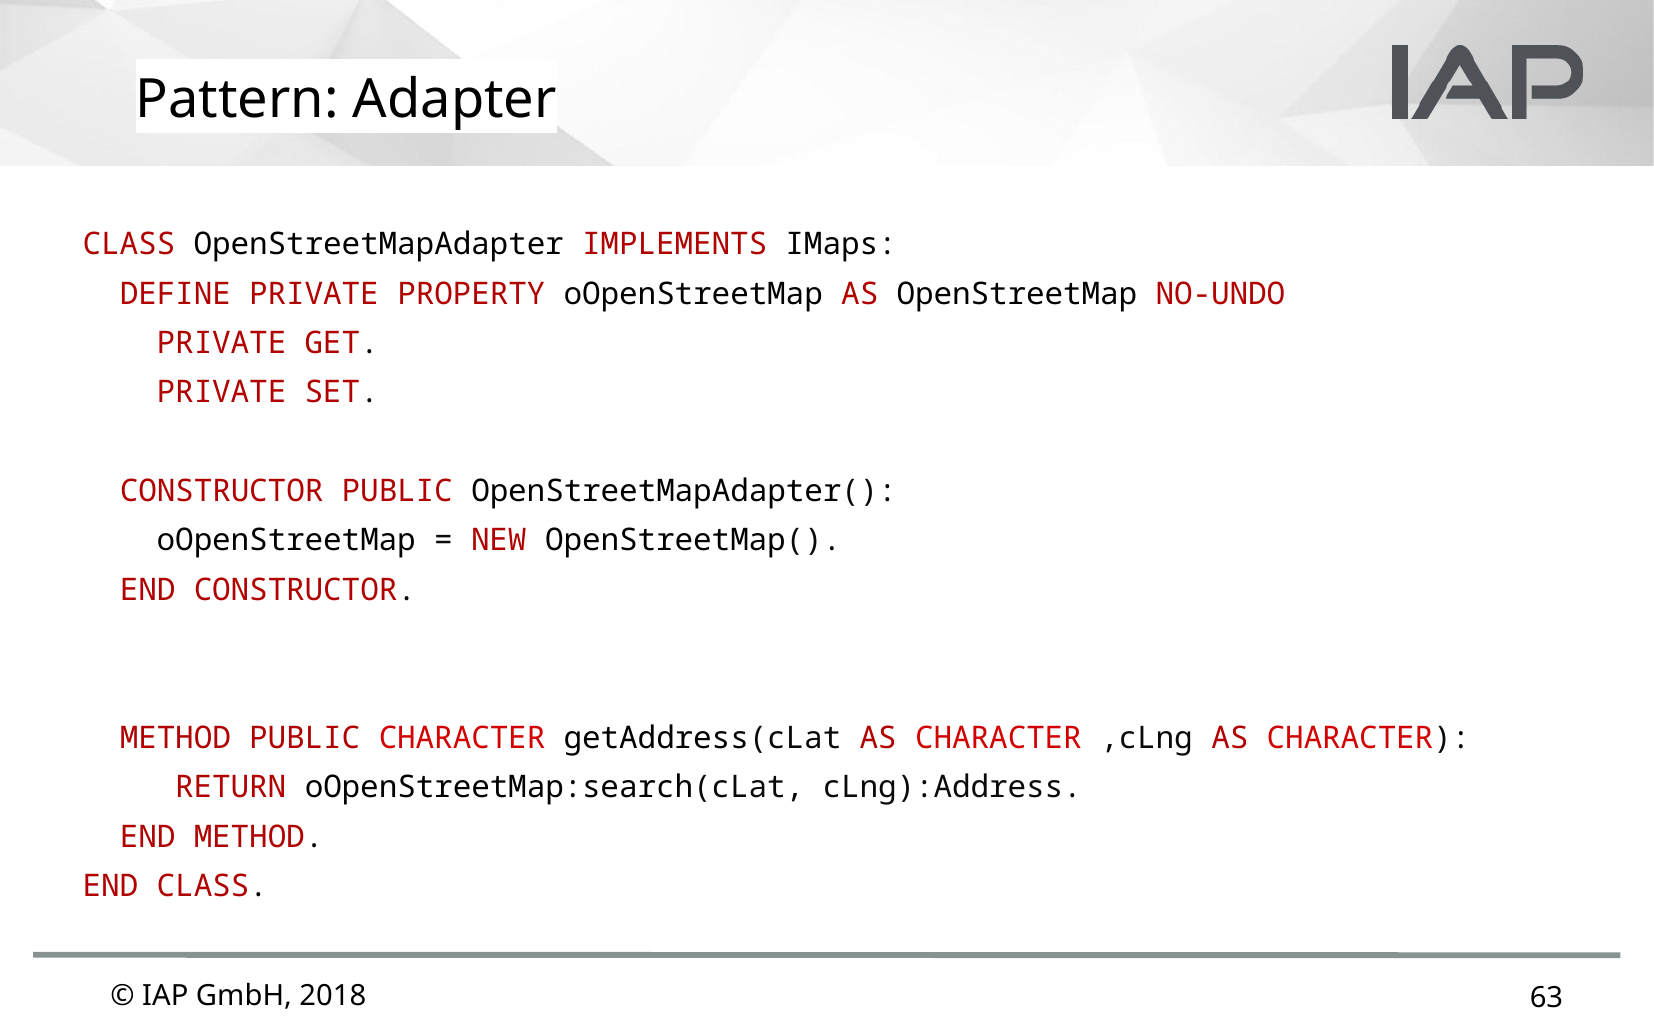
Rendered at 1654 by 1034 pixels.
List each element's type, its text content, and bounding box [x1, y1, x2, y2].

list CLASS OpenStreetMapAdapter IMPLEMENTS IMaps: DEFINE PRIVATE PROPERTY oOpenStreetMap AS OpenStreetMap NO-UNDO PRIVATE GET. PRIVATE SET. CONSTRUCTOR PUBLIC OpenStreetMapAdapter(): oOpenStreetMap = NEW OpenStreetMap(). END CONSTRUCTOR. METHOD PUBLIC CHARACTER getAddress(cLat AS CHARACTER ,cLng AS CHARACTER): RETURN oOpenStreetMap:search(cLat, cLng):Address. END METHOD. END CLASS. [82, 221, 1571, 916]
title Pattern: Adapter [135, 41, 1264, 152]
picture [0, 0, 1654, 166]
